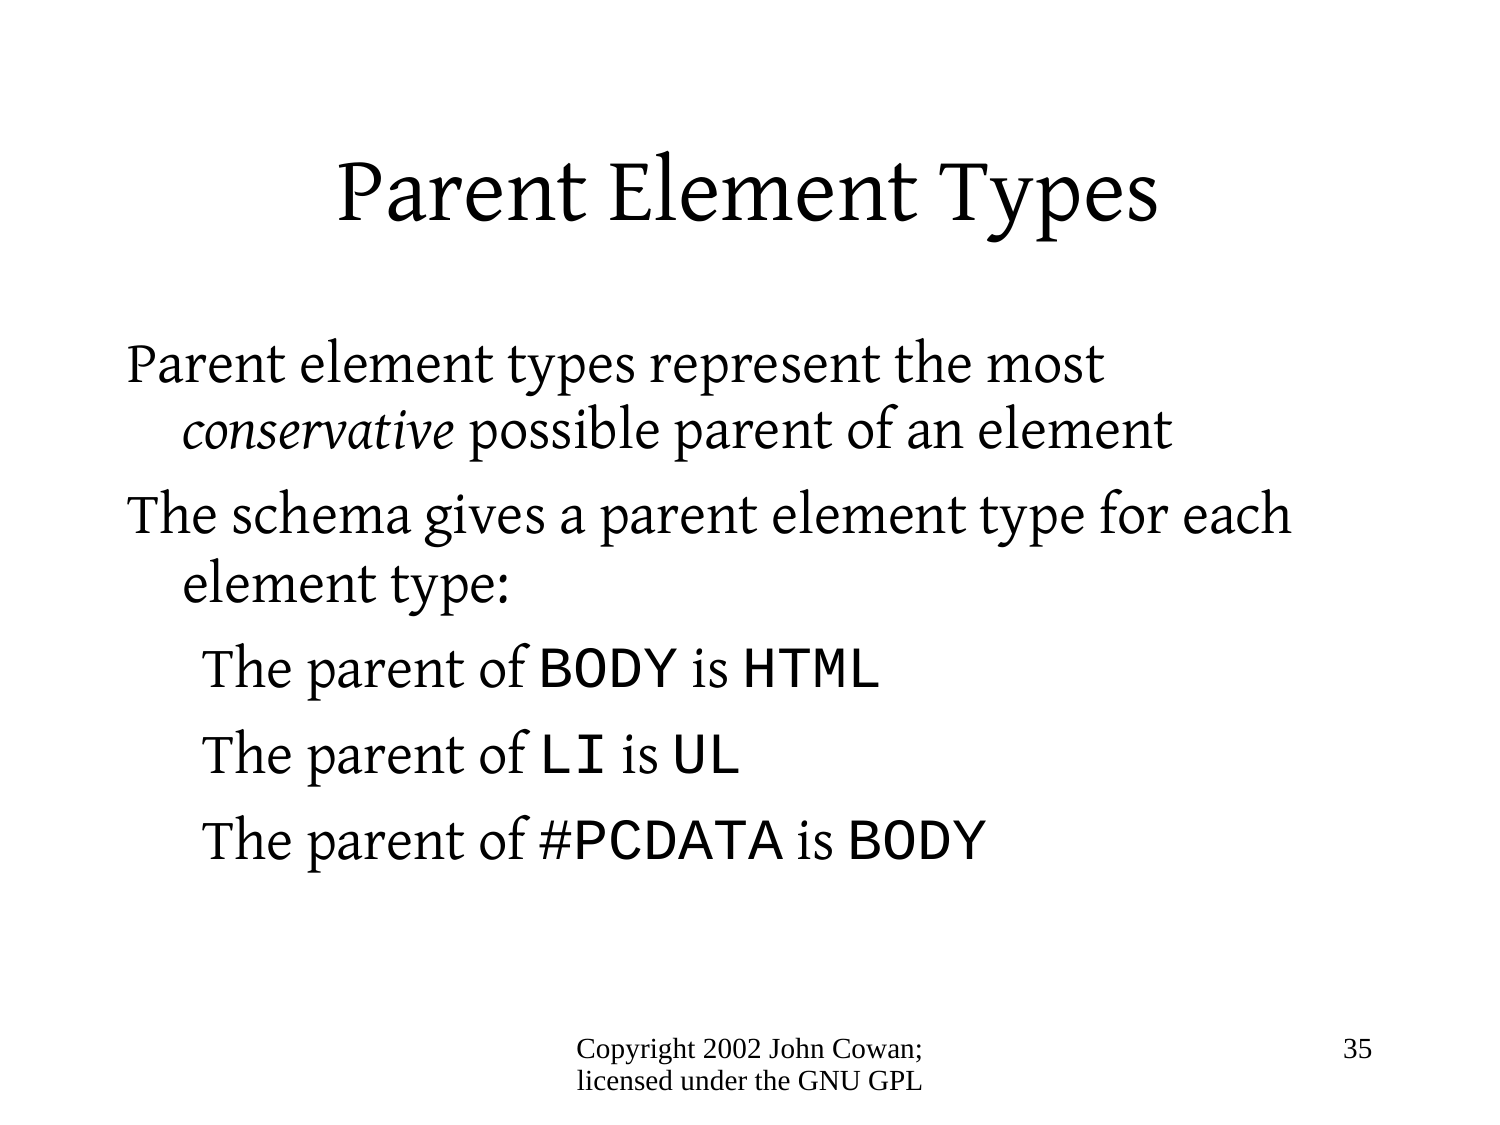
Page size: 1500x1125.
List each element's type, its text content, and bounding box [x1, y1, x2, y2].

list Parent element types represent the most conservative possible parent of an element The schema gives a parent element type for each element type: The parent of BODY is HTML The parent of LI is UL The parent of #PCDATA is BODY [112, 324, 1388, 1000]
text_box Copyright 2002 John Cowan; licensed under the GNU GPL [512, 1025, 988, 1107]
title Parent Element Types [112, 99, 1388, 288]
text_box 35 [1074, 1025, 1388, 1074]
